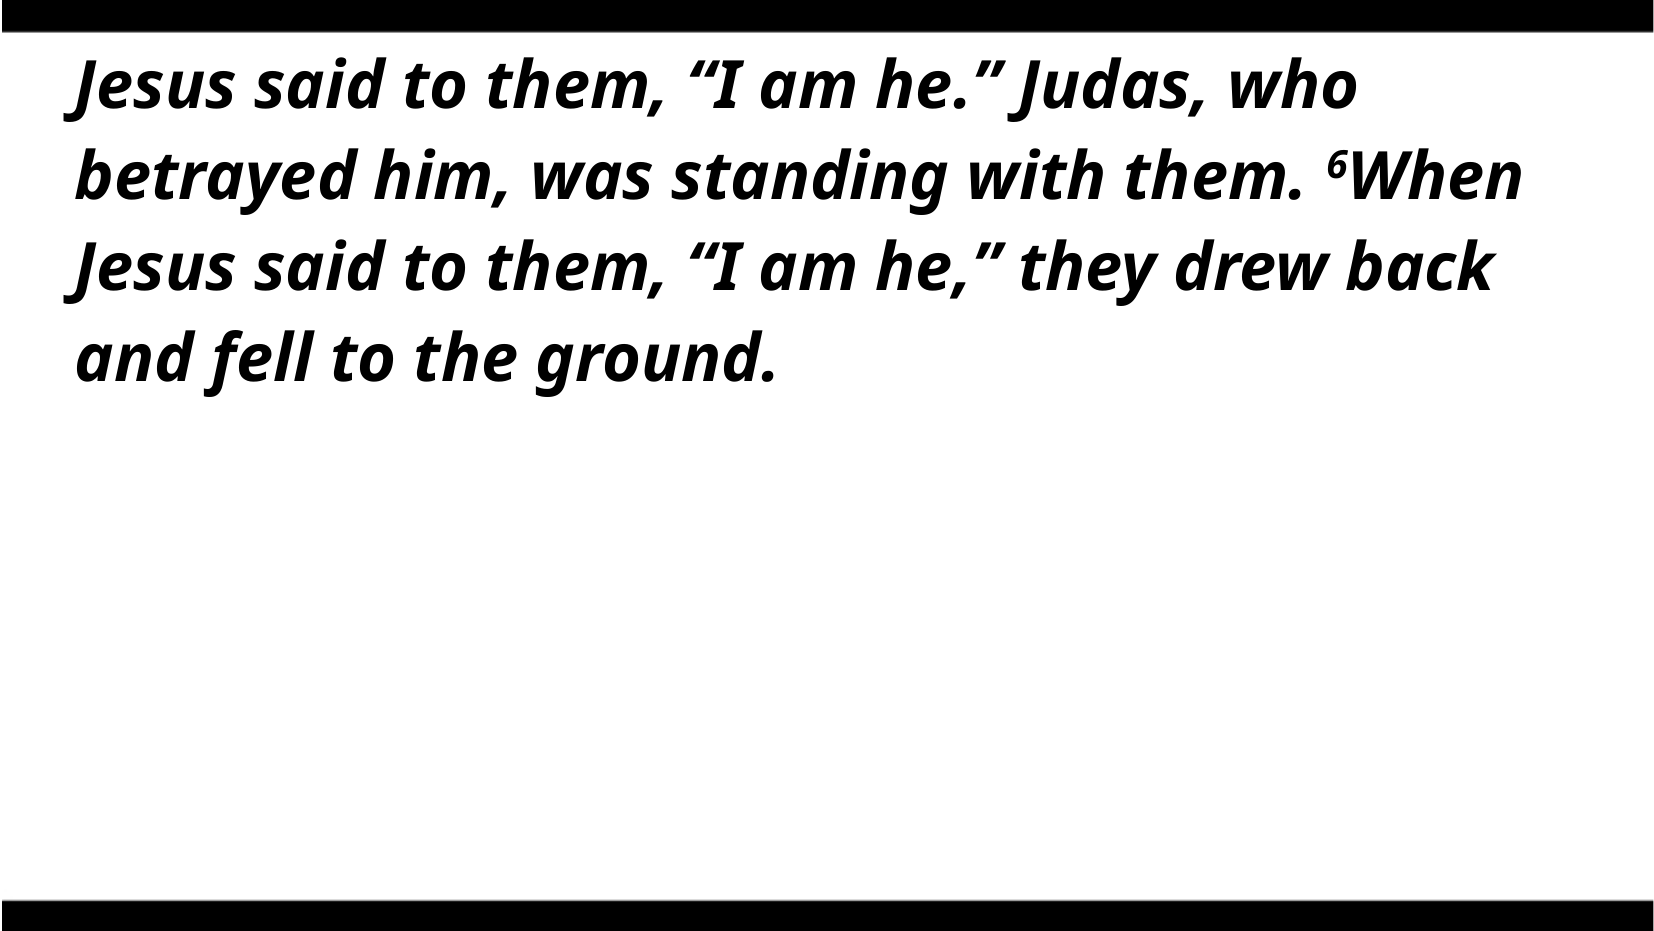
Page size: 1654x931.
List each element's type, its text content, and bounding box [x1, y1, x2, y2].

picture [2, 0, 1654, 931]
text_box Jesus said to them, “I am he.” Judas, who betrayed him, was standing with them. 6When Jesus said to them, “I am he,” they drew back and fell to the ground. [60, 30, 1561, 400]
